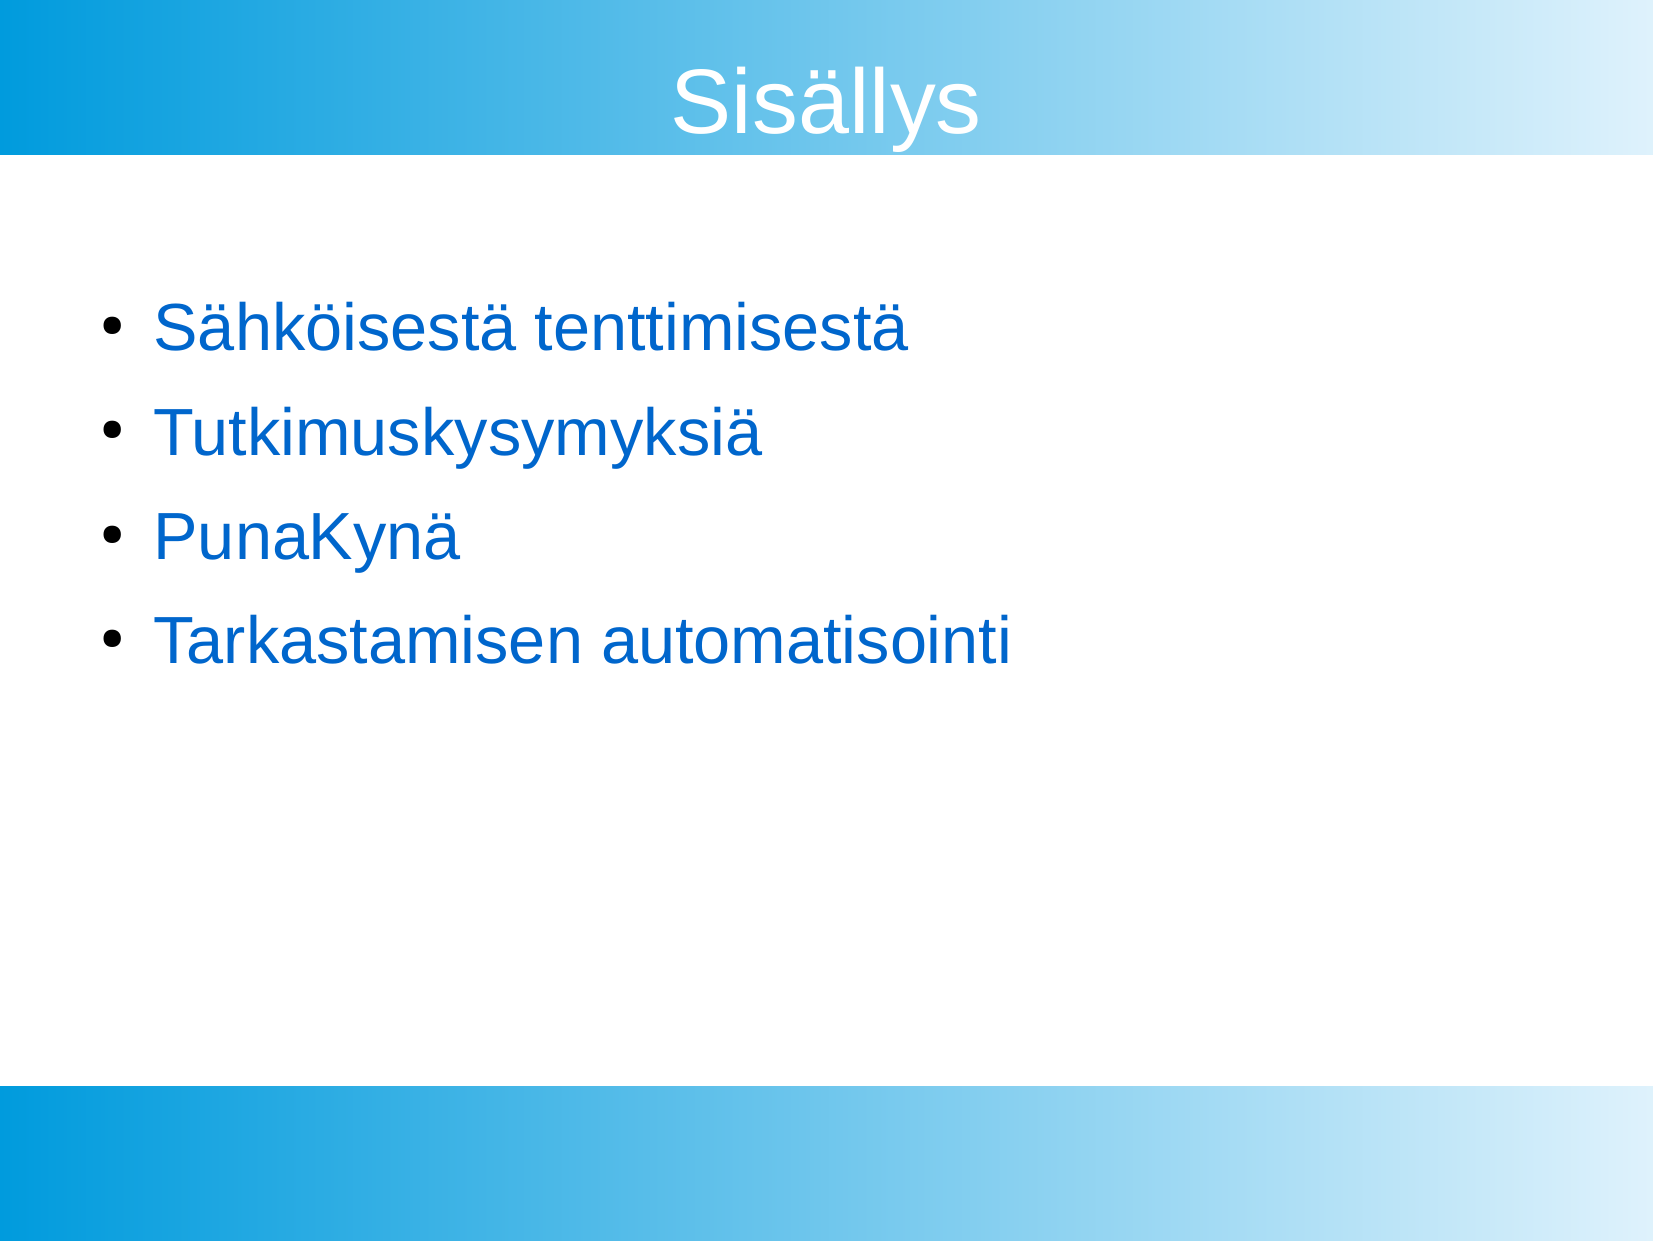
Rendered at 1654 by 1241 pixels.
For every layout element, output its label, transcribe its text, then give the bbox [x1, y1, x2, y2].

title Sisällys [82, 49, 1571, 155]
list Sähköisestä tenttimisestä Tutkimuskysymyksiä PunaKynä Tarkastamisen automatisointi [82, 290, 1571, 1010]
